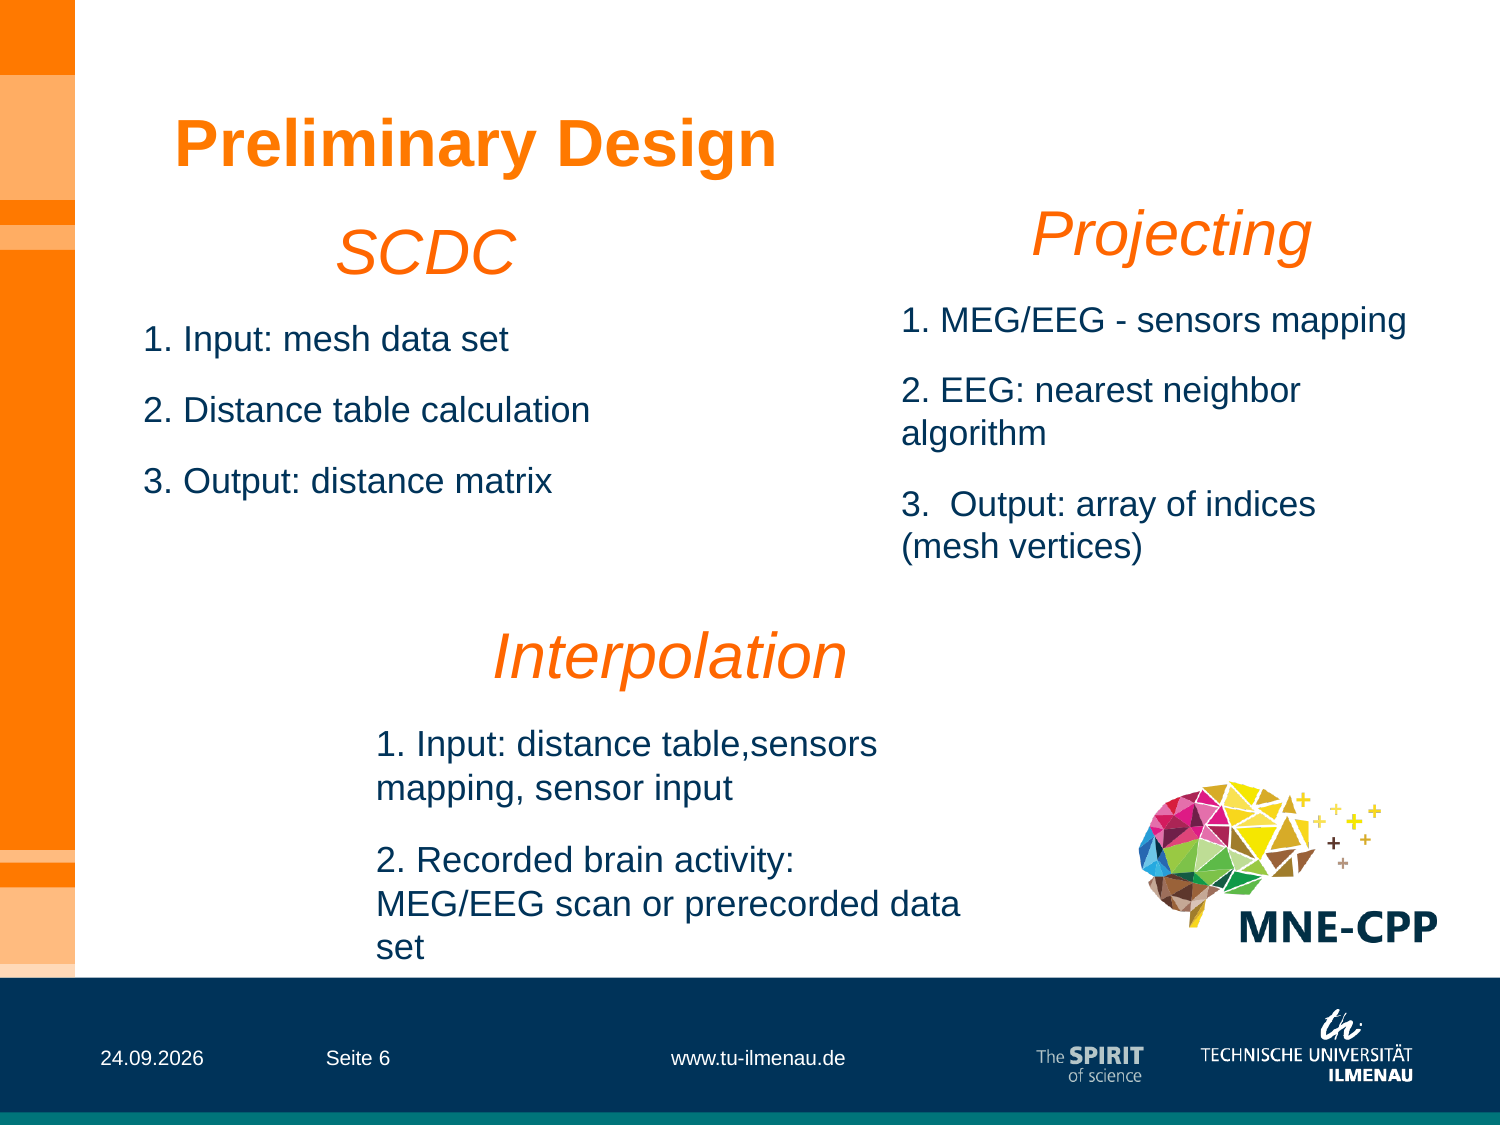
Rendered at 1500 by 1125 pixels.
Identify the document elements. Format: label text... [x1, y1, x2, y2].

picture [1074, 755, 1500, 969]
list Projecting 1. MEG/EEG - sensors mapping 2. EEG: nearest neighbor algorithm 3. Output: array of indices (mesh vertices) [833, 192, 1445, 566]
picture [1200, 1009, 1413, 1082]
slide_number Seite <Foliennummer> [289, 1037, 427, 1088]
picture [1033, 1040, 1147, 1085]
list Interpolation 1. Input: distance table,sensors mapping, sensor input 2. Recorded brain activity: MEG/EEG scan or prerecorded data set [307, 614, 966, 969]
footer www.tu-ilmenau.de [644, 1037, 858, 1088]
text_box Preliminary Design [174, 99, 1413, 188]
list SCDC 1. Input: mesh data set 2. Distance table calculation 3. Output: distance matrix [75, 210, 709, 502]
slide_number 03.05.2017 [100, 1037, 276, 1088]
